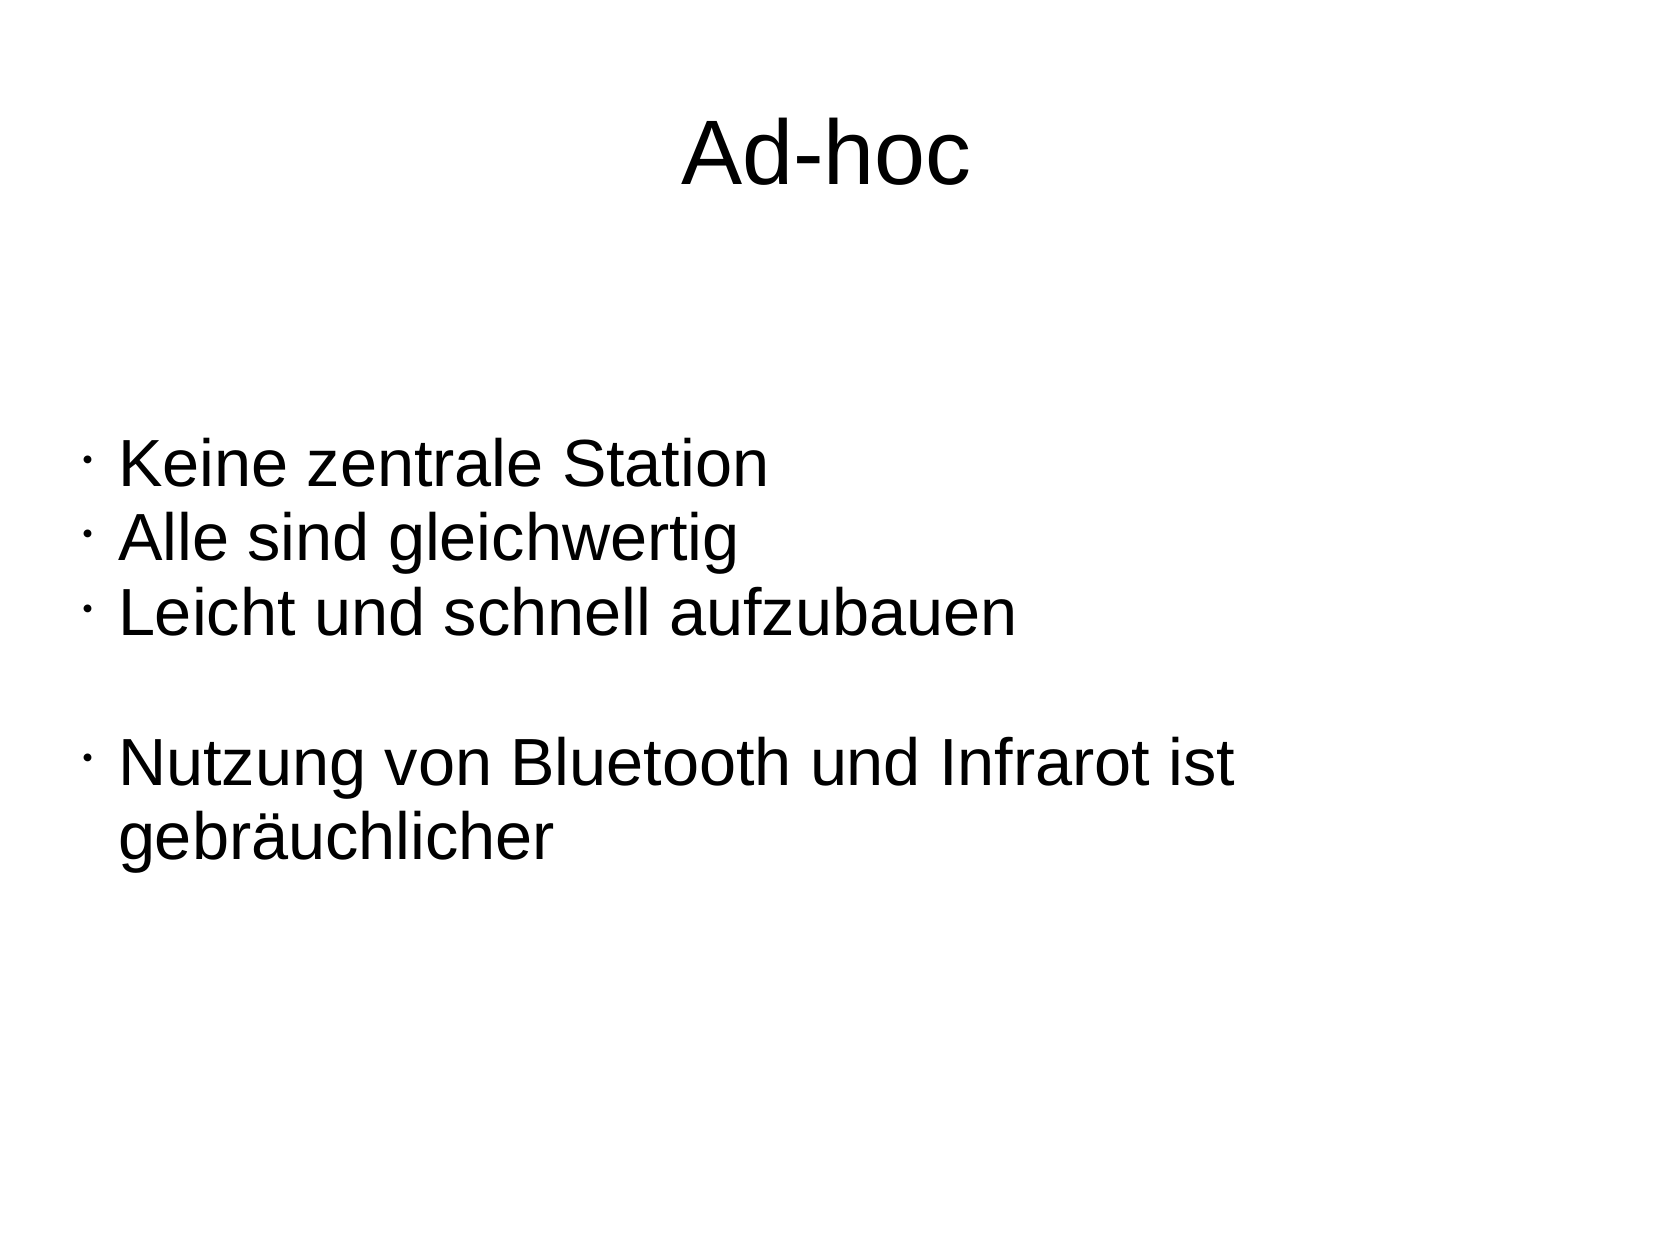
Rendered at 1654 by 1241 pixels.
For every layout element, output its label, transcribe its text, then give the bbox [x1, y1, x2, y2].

title Ad-hoc [82, 49, 1571, 257]
subtitle Keine zentrale Station Alle sind gleichwertig Leicht und schnell aufzubauen Nutzung von Bluetooth und Infrarot ist gebräuchlicher [82, 290, 1571, 1010]
